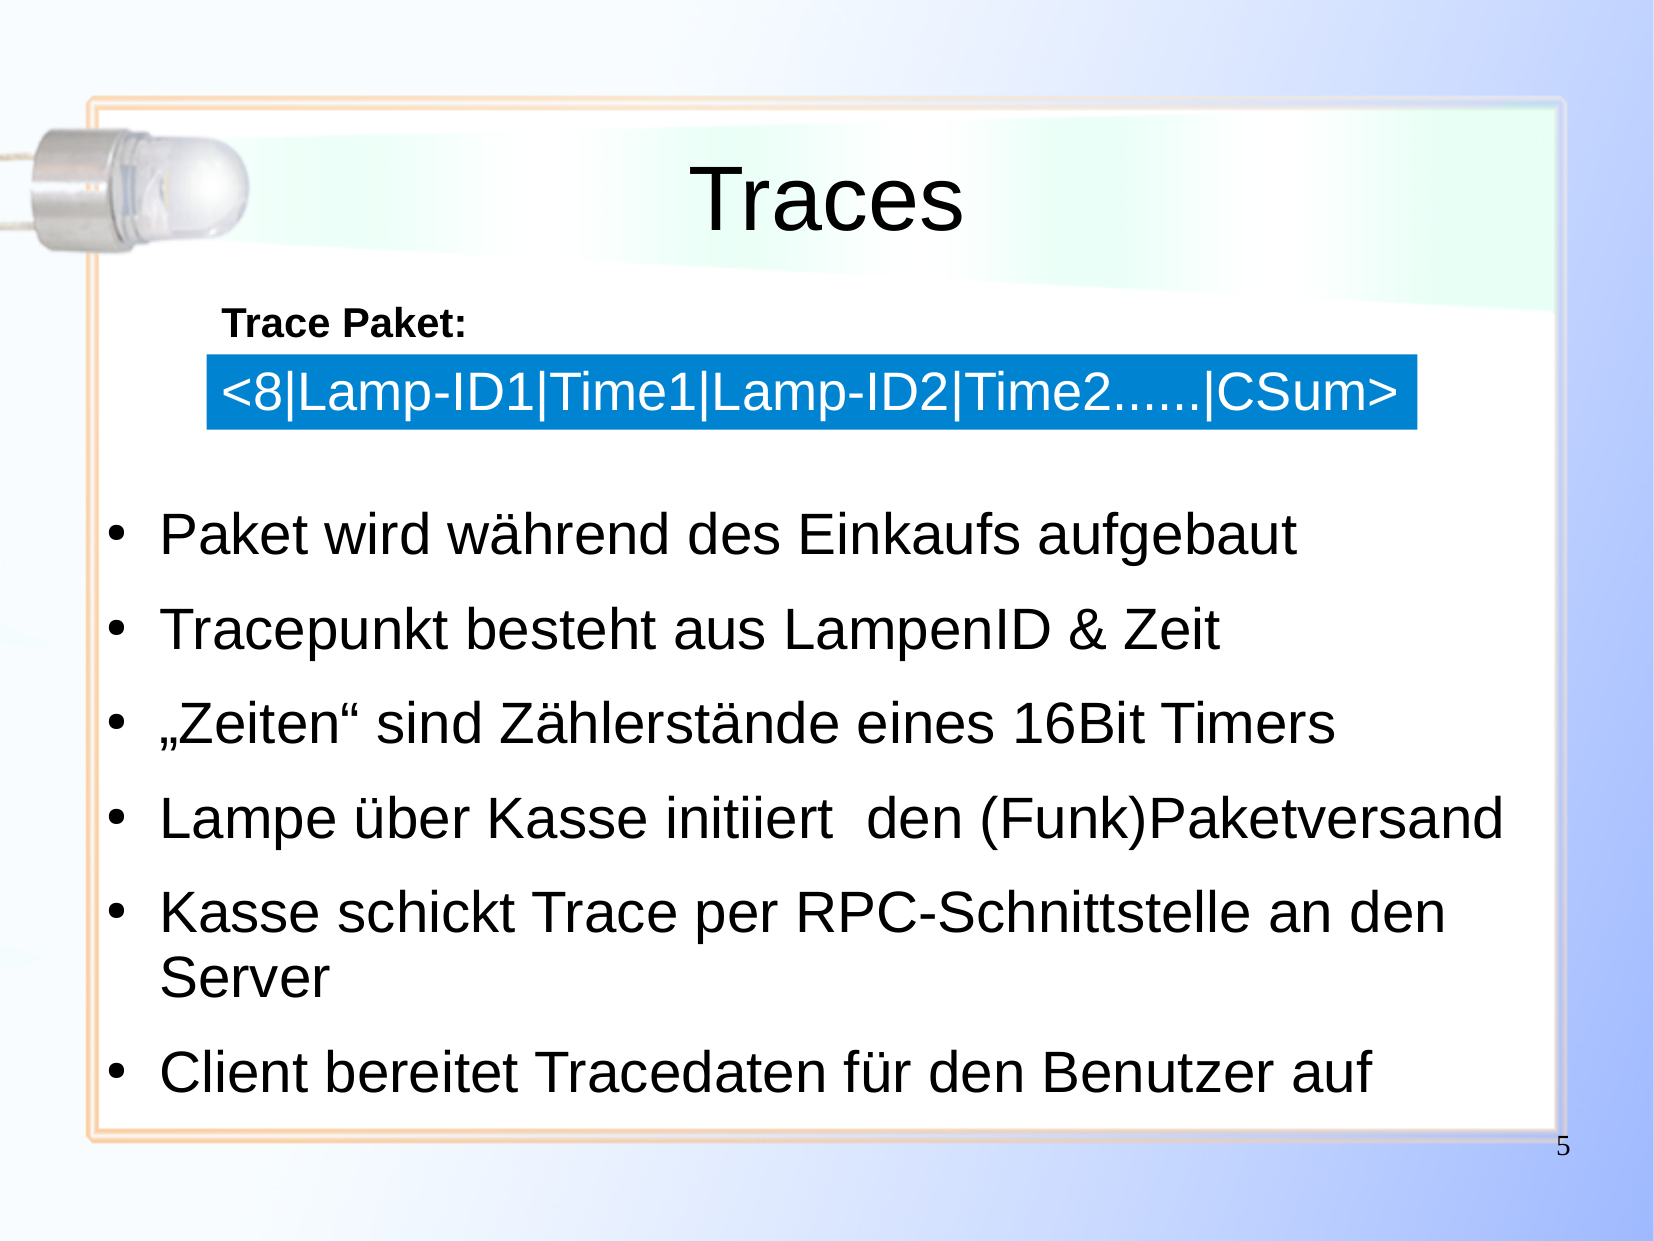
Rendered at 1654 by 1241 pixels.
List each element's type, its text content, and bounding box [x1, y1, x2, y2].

title Traces [82, 102, 1571, 296]
text_box Trace Paket: [206, 292, 502, 355]
list Paket wird während des Einkaufs aufgebaut Tracepunkt besteht aus LampenID & Zeit „Zeiten“ sind Zählerstände eines 16Bit Timers Lampe über Kasse initiiert den (Funk)Paketversand Kasse schickt Trace per RPC-Schnittstelle an den Server Client bereitet Tracedaten für den Benutzer auf [88, 501, 1577, 1241]
picture [0, 0, 1654, 1241]
text_box <8|Lamp-ID1|Time1|Lamp-ID2|Time2......|CSum> [206, 354, 1418, 430]
